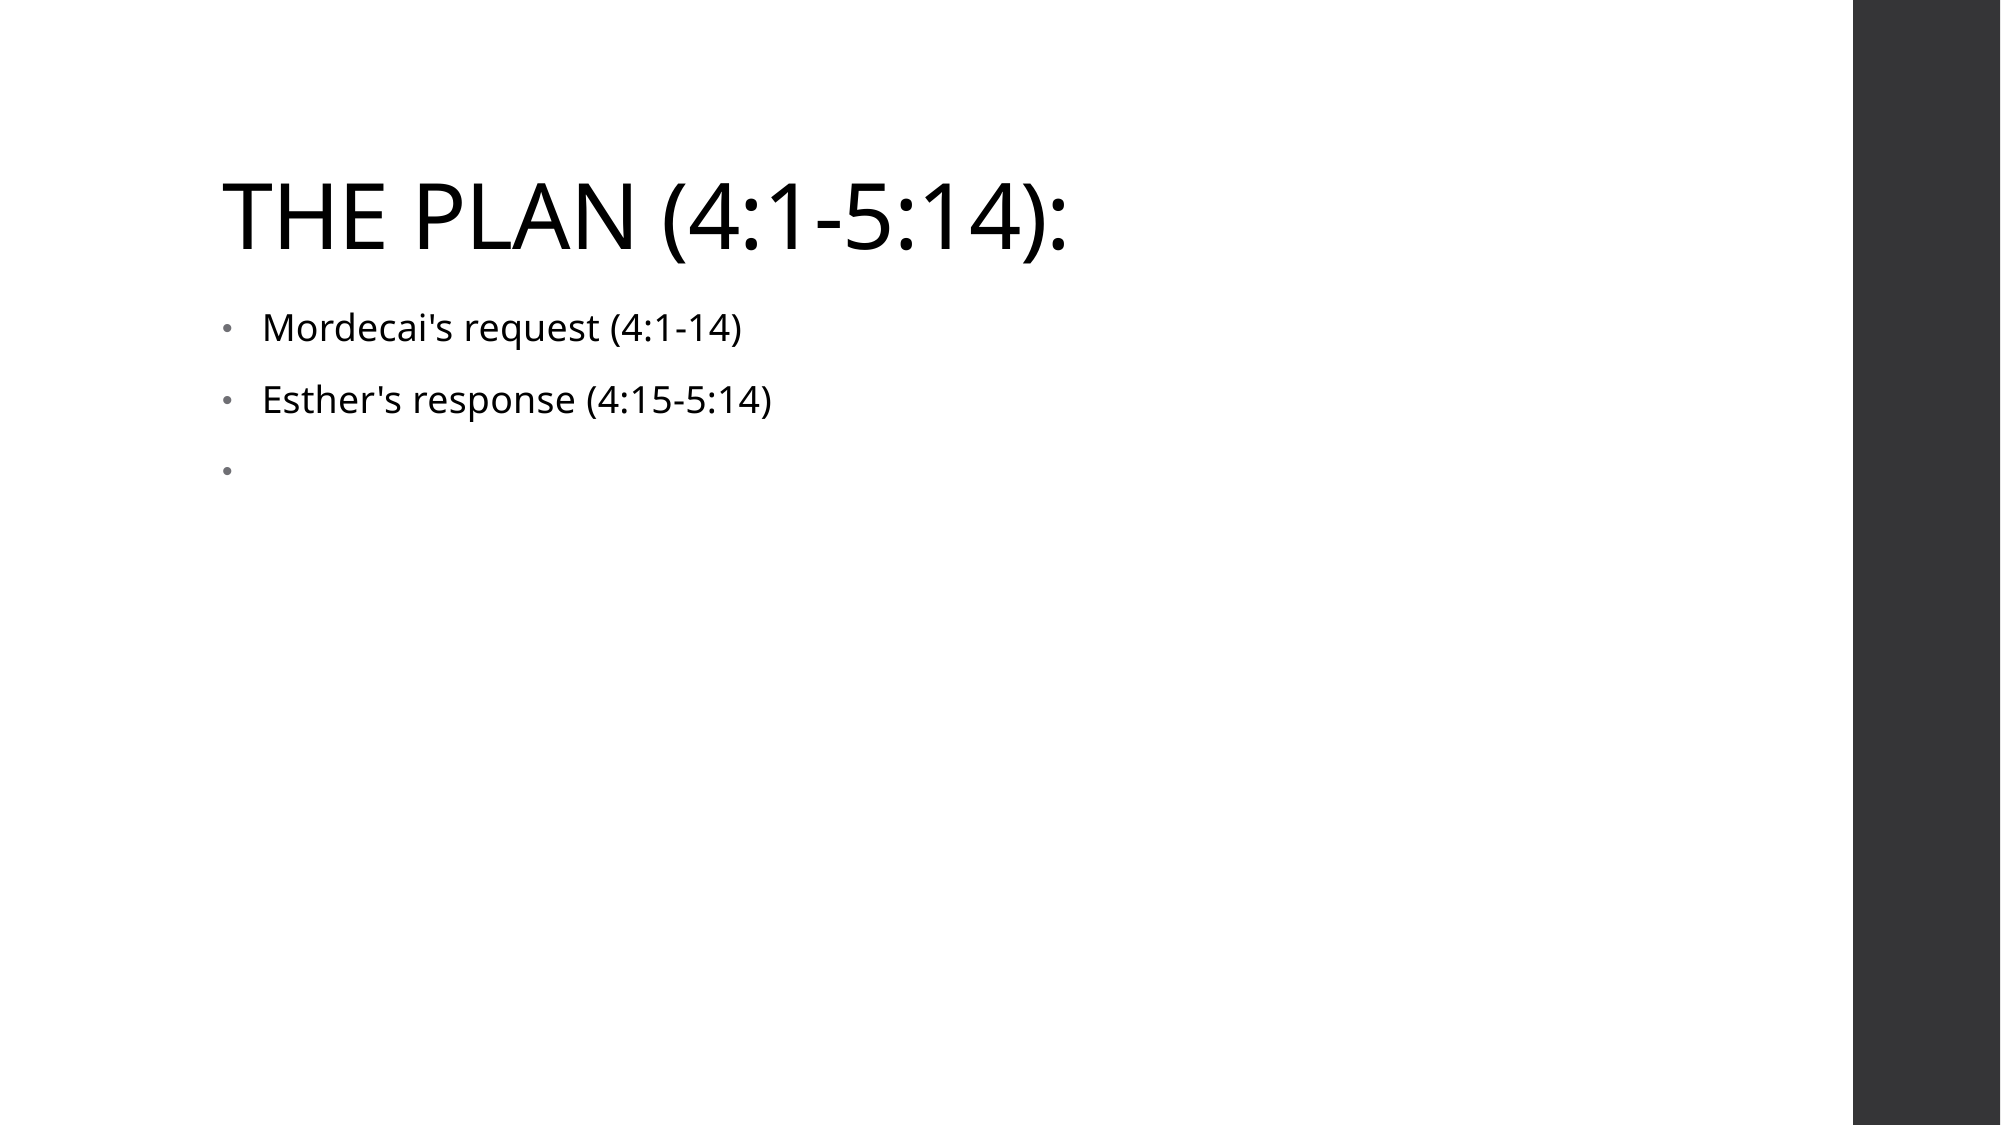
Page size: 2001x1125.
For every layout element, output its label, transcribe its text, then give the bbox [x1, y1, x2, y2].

list Mordecai's request (4:1-14) Esther's response (4:15-5:14) [206, 299, 1617, 1014]
title THE PLAN (4:1-5:14): [206, 60, 1797, 278]
